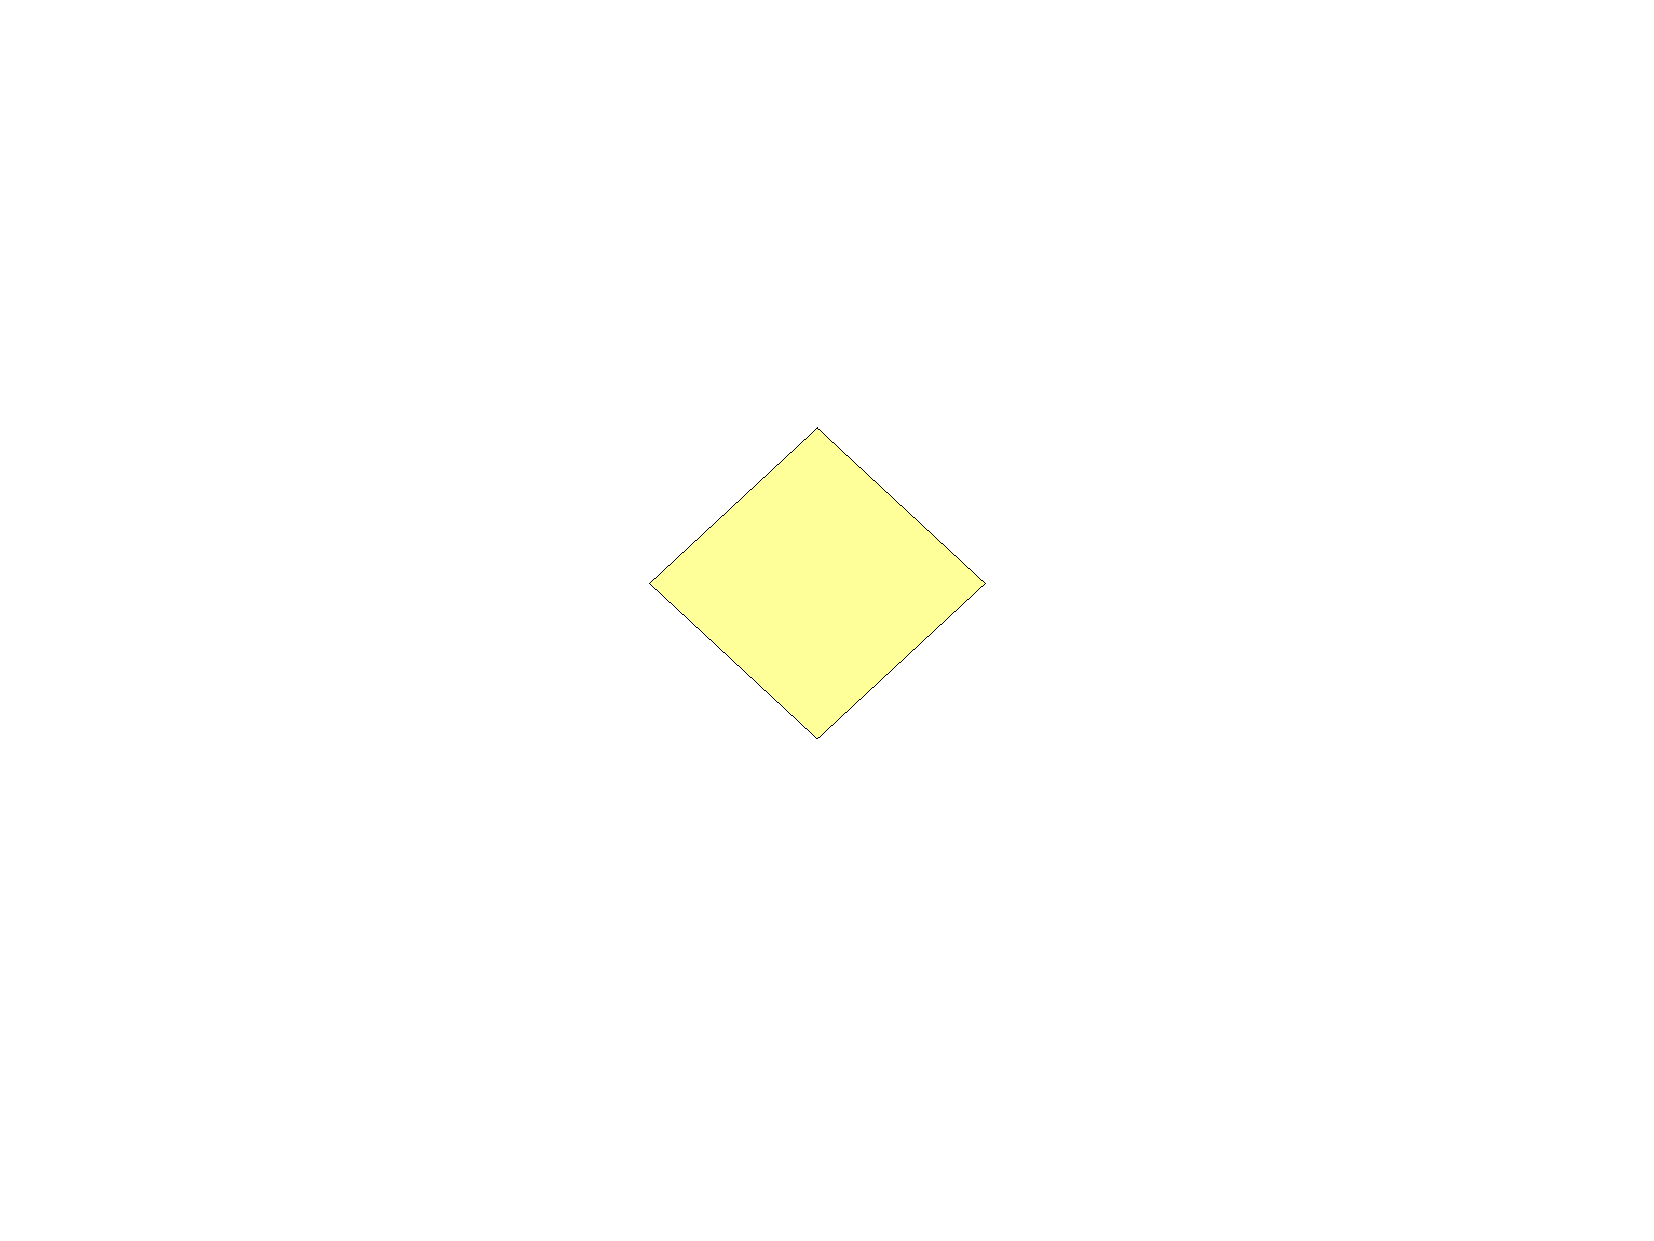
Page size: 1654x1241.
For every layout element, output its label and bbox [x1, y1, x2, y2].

text_box [649, 427, 986, 739]
